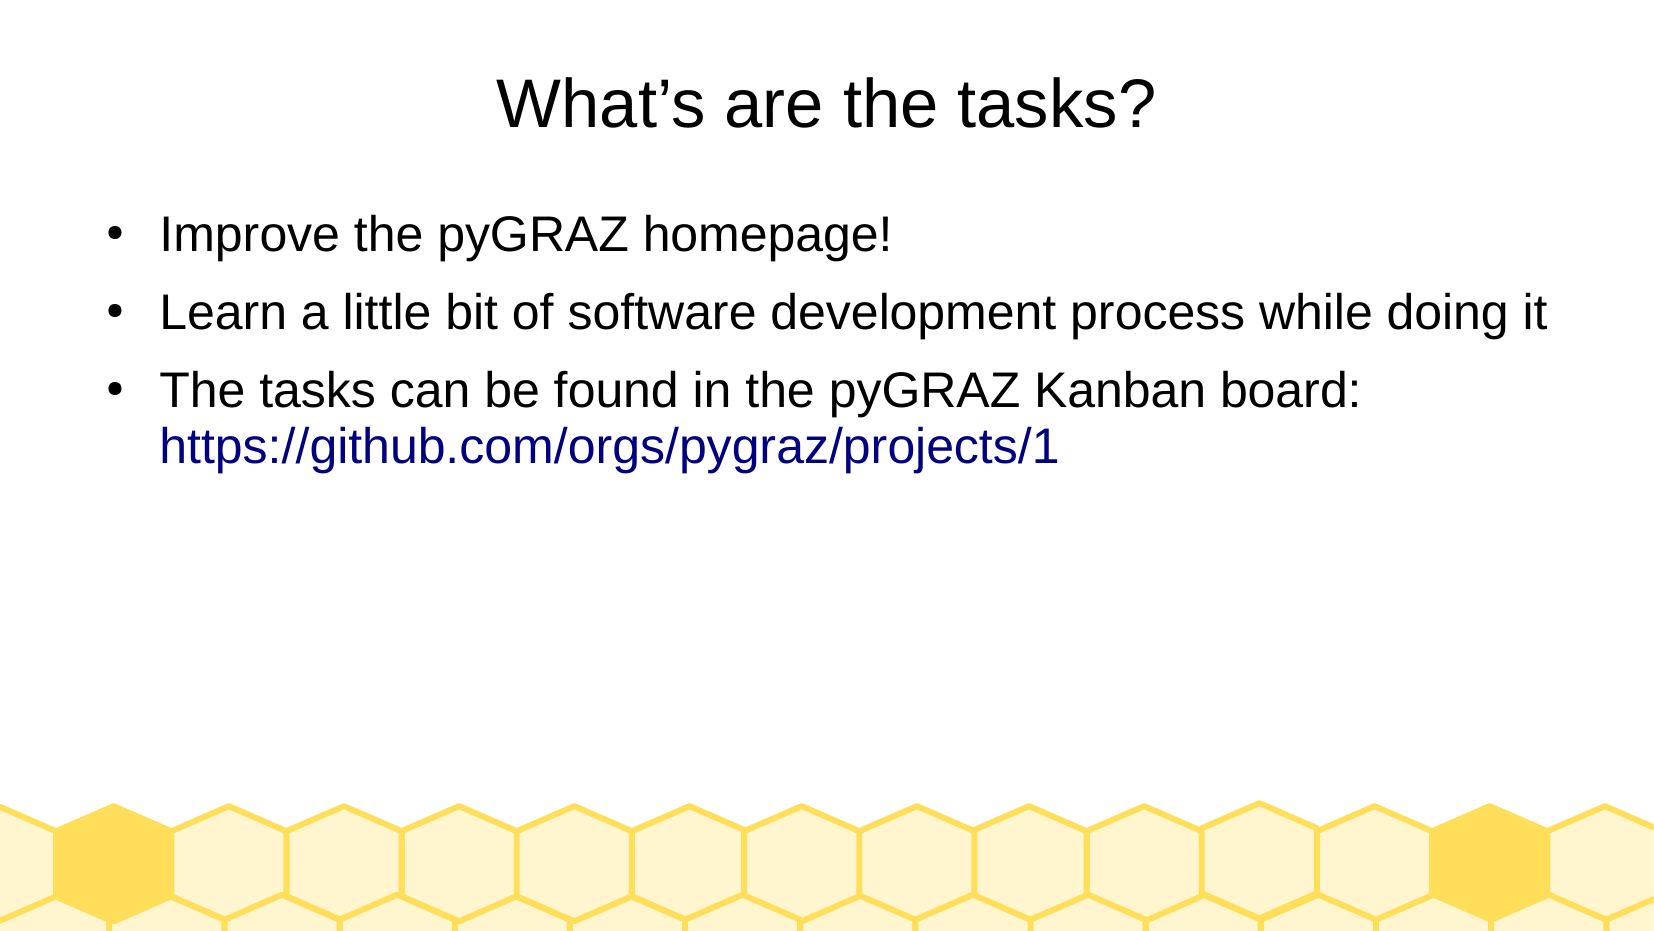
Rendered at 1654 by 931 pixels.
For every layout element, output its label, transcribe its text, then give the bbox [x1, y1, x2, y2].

list Improve the pyGRAZ homepage! Learn a little bit of software development process while doing it The tasks can be found in the pyGRAZ Kanban board: https://github.com/orgs/pygraz/projects/1 [88, 206, 1565, 739]
title What’s are the tasks? [88, 29, 1565, 178]
